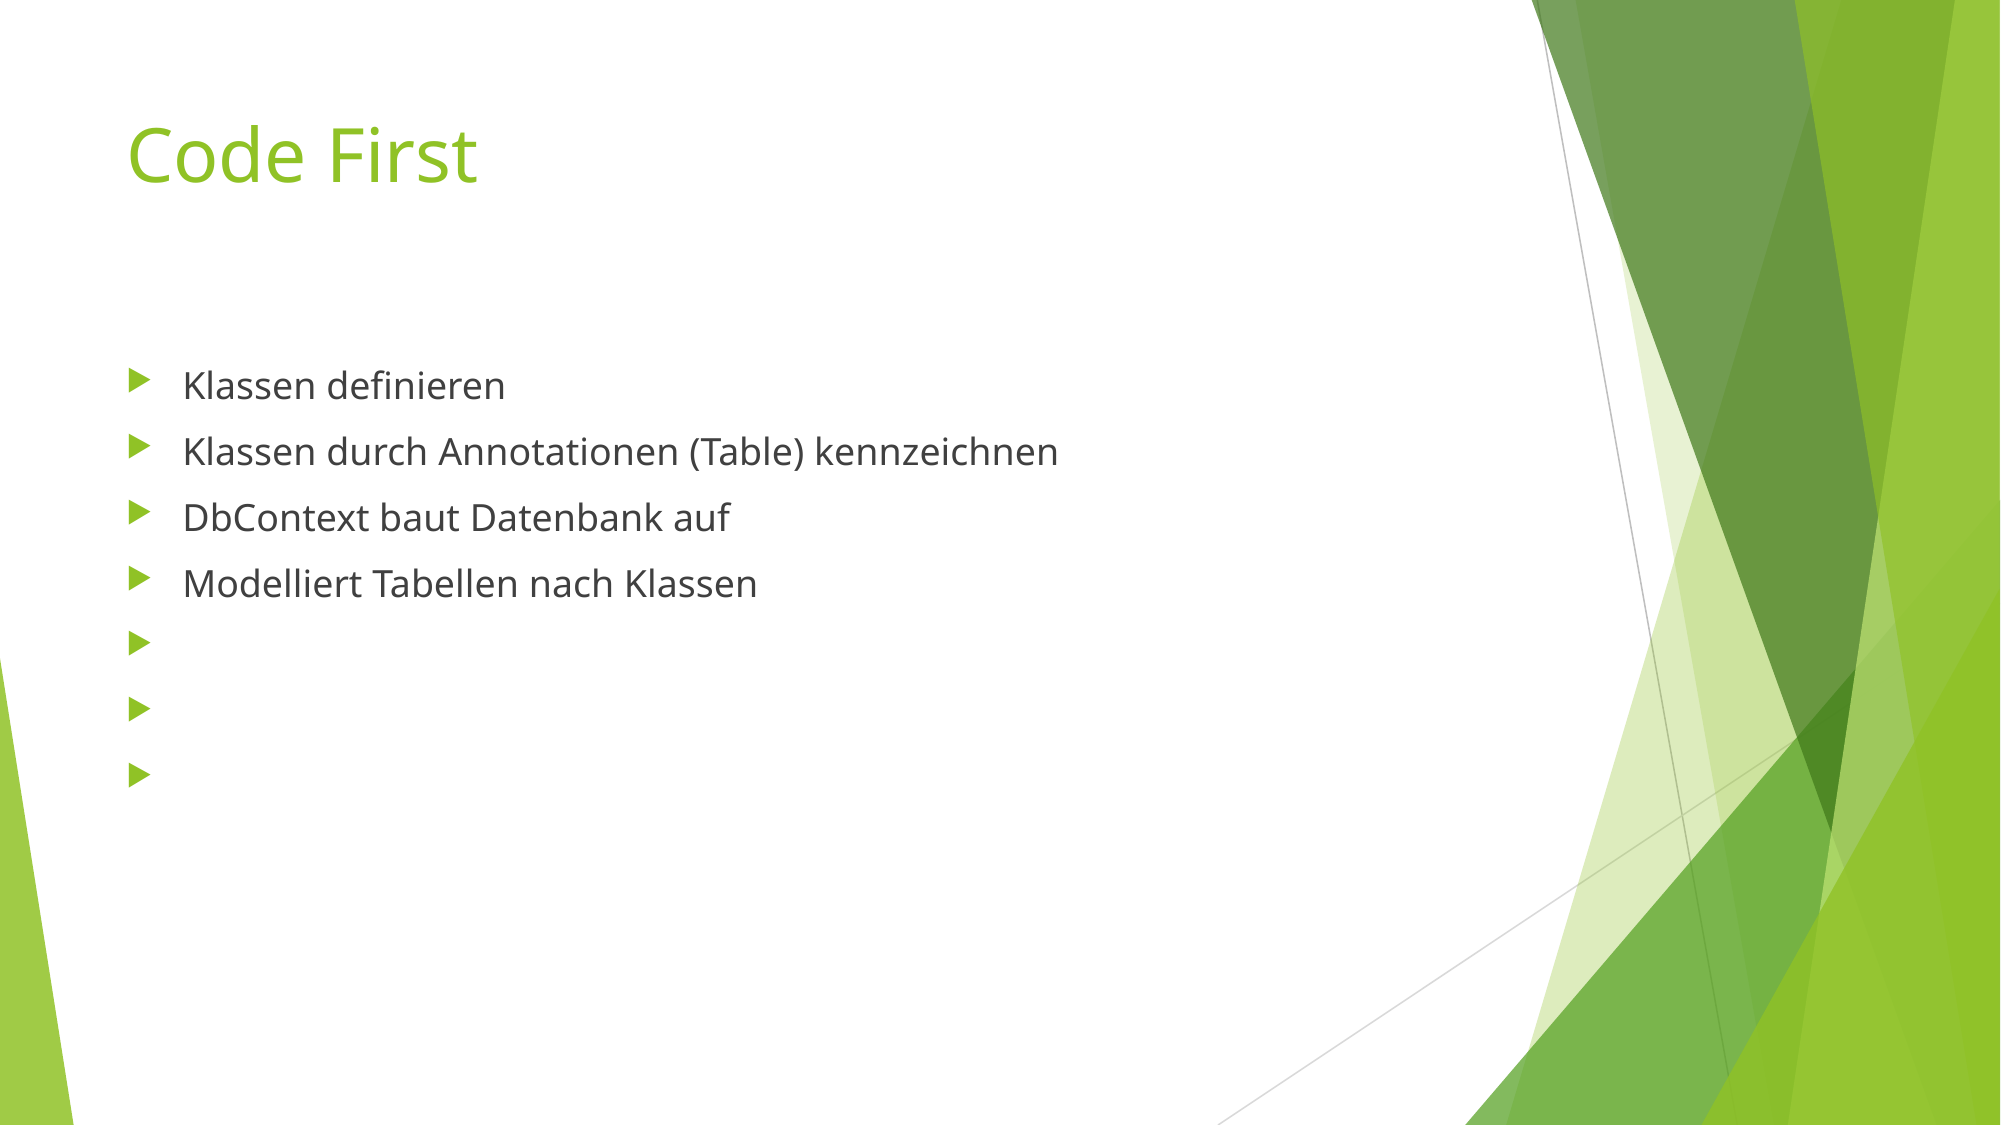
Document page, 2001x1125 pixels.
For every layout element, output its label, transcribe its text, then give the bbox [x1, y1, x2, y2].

list Klassen definieren Klassen durch Annotationen (Table) kennzeichnen DbContext baut Datenbank auf Modelliert Tabellen nach Klassen [111, 354, 1522, 992]
title Code First [111, 99, 1522, 317]
